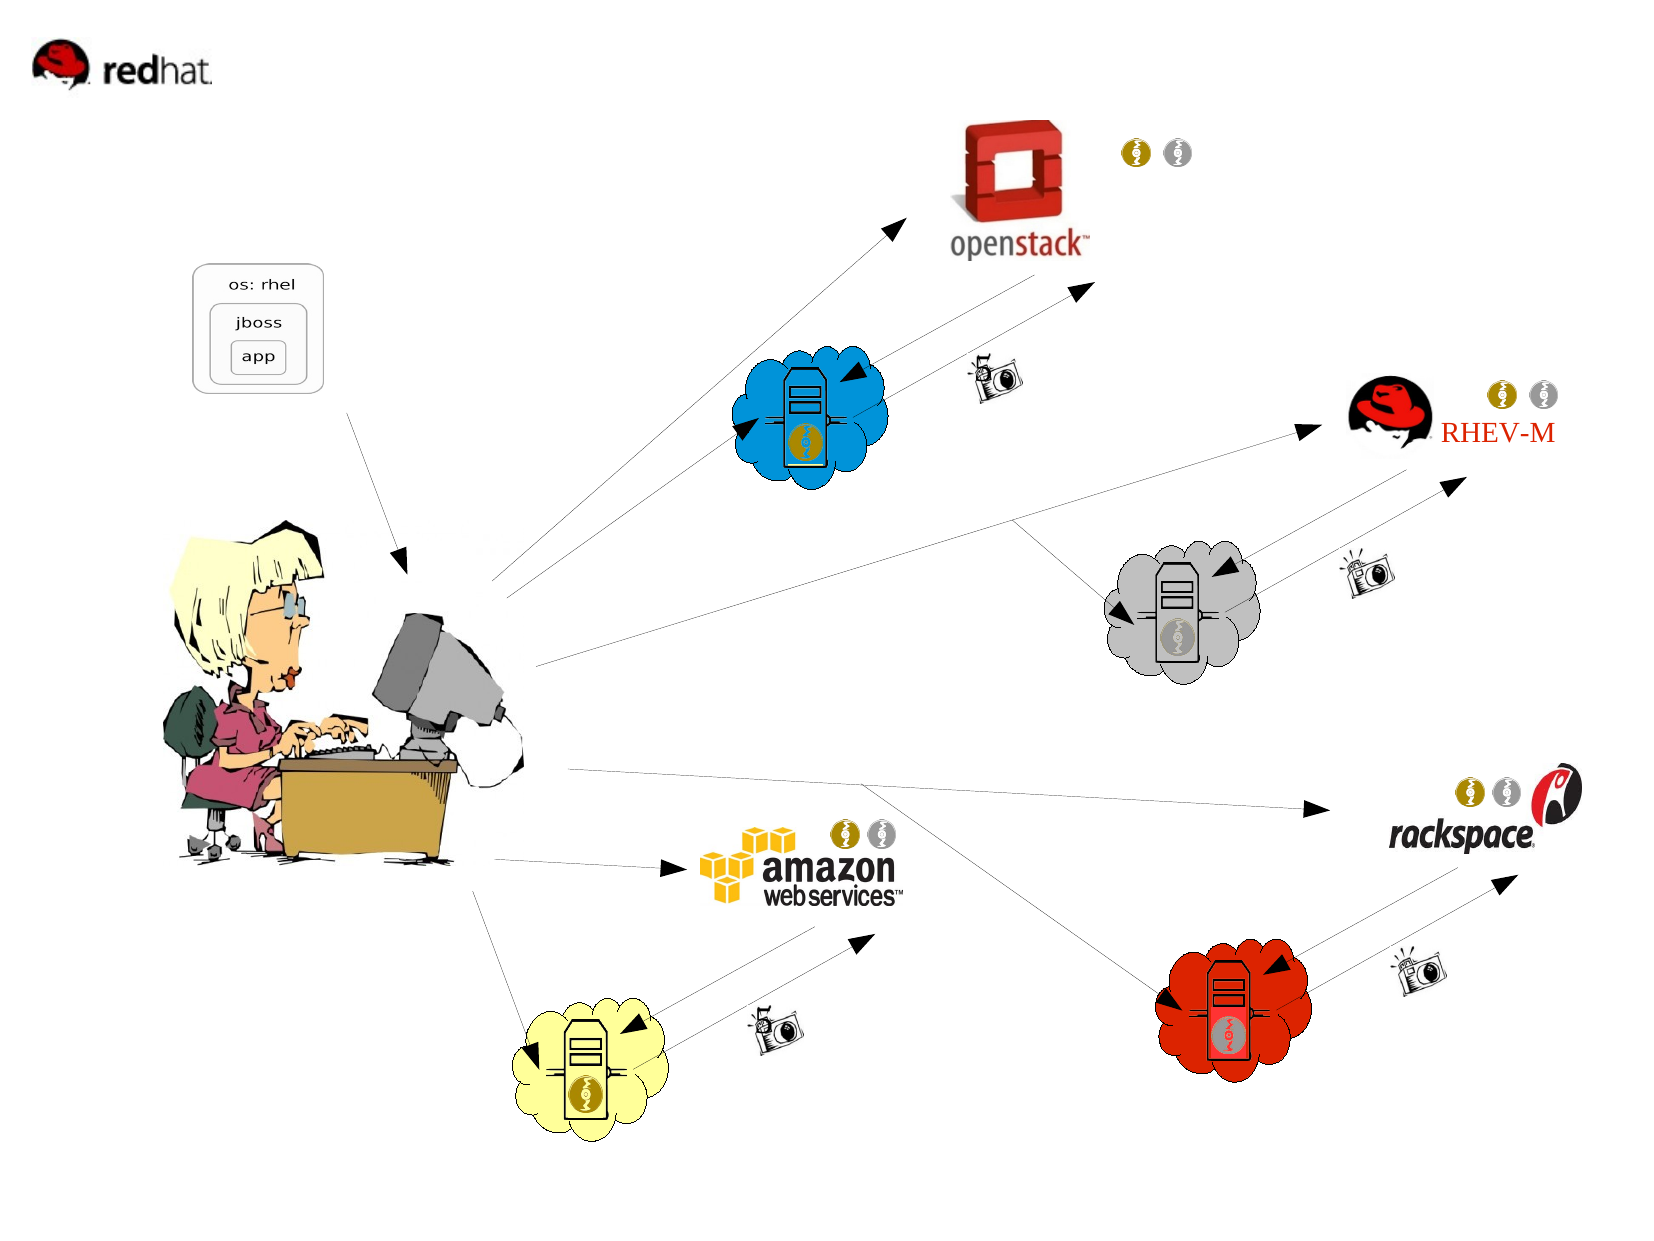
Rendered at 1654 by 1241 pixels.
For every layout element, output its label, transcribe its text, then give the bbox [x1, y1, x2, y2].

picture [1189, 960, 1270, 1061]
text_box 5 [754, 999, 774, 1046]
text_box [568, 1066, 603, 1075]
picture [31, 37, 212, 98]
text_box 5 [973, 347, 993, 394]
picture [546, 1019, 627, 1120]
text_box [512, 998, 669, 1142]
text_box 5 [1397, 940, 1417, 946]
picture [1487, 380, 1517, 409]
picture [163, 520, 524, 866]
picture [1346, 373, 1434, 459]
text_box 5 [1346, 542, 1365, 548]
text_box [1160, 656, 1195, 661]
picture [766, 378, 846, 467]
picture [967, 353, 1023, 404]
text_box RHEV-M [1440, 416, 1569, 461]
picture [789, 424, 822, 460]
picture [747, 1005, 804, 1056]
picture [192, 263, 324, 394]
picture [1137, 562, 1219, 663]
text_box [1211, 1054, 1246, 1058]
picture [789, 401, 821, 414]
picture [1339, 548, 1395, 599]
picture [1121, 138, 1151, 167]
text_box [788, 415, 823, 423]
picture [1389, 763, 1582, 854]
picture [1390, 946, 1447, 997]
picture [950, 120, 1090, 261]
text_box [1211, 1007, 1246, 1016]
picture [1529, 380, 1558, 409]
text_box [1104, 541, 1261, 685]
text_box [1160, 609, 1195, 618]
picture [789, 386, 821, 398]
text_box [1155, 939, 1312, 1083]
text_box [836, 365, 889, 472]
text_box [732, 346, 870, 490]
picture [700, 819, 903, 906]
picture [1163, 138, 1192, 167]
text_box [568, 1113, 603, 1118]
